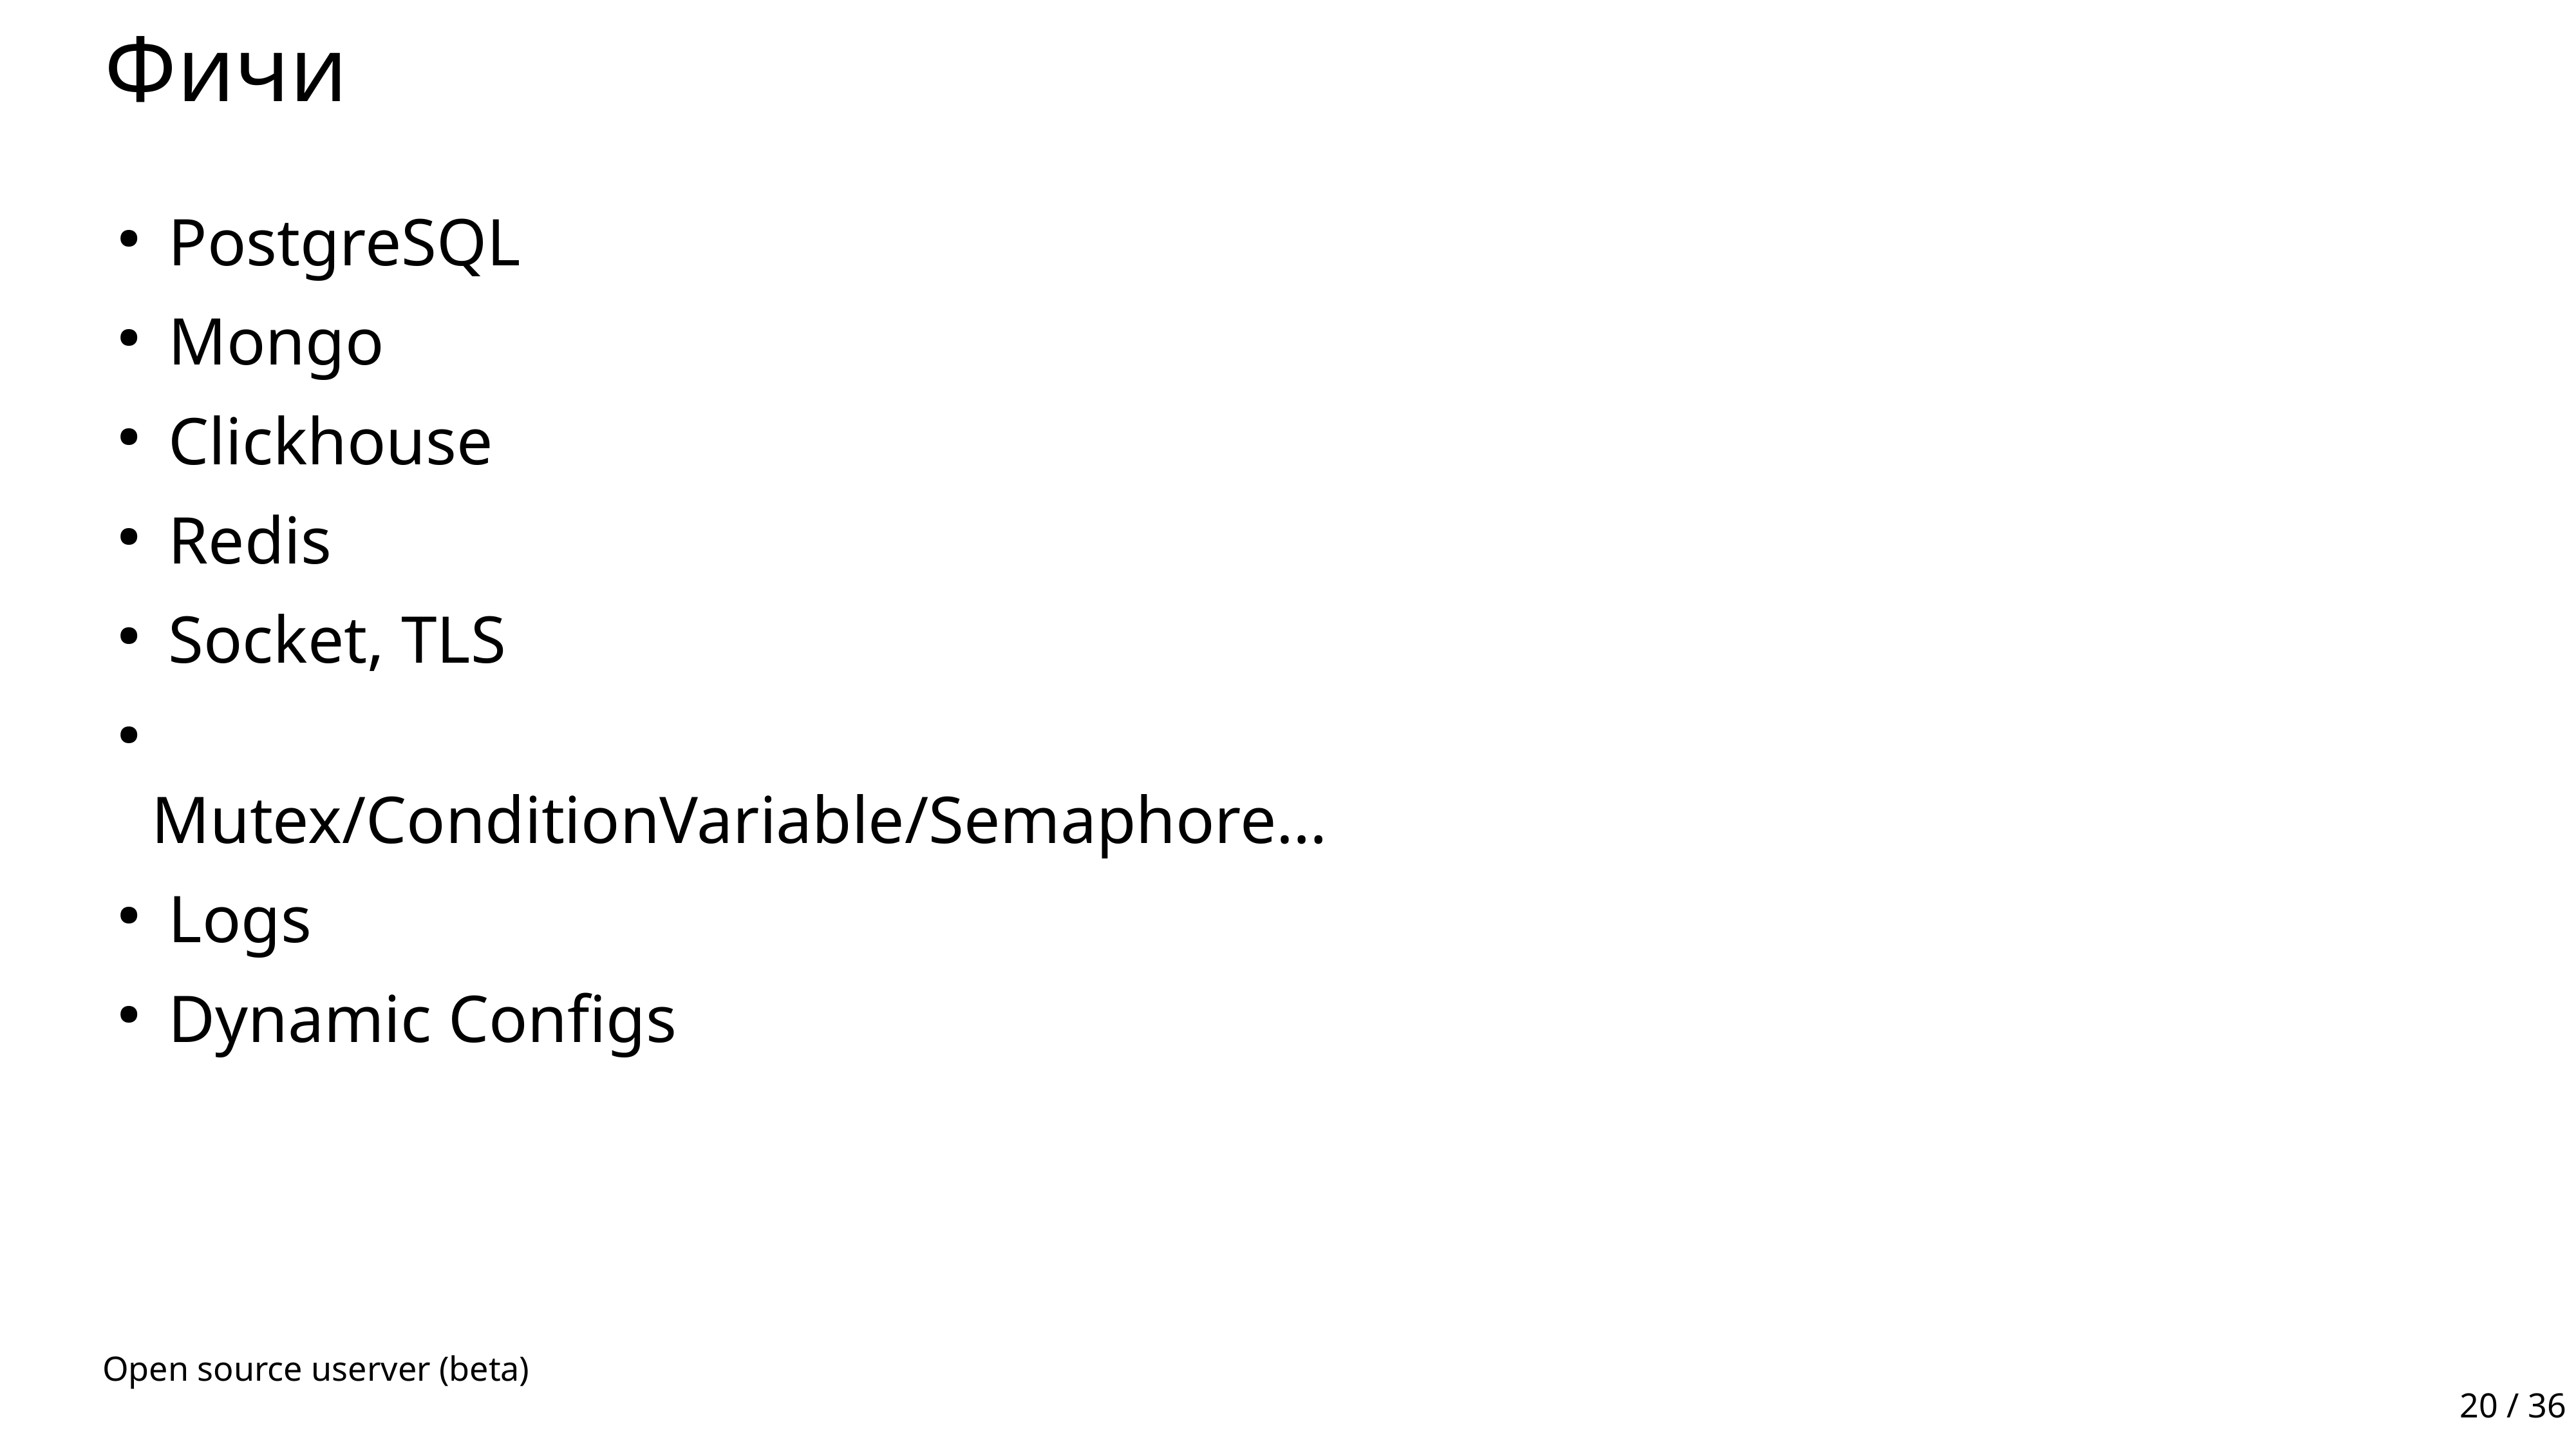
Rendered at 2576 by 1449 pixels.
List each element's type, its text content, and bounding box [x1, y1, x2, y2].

list PostgreSQL Mongo Clickhouse Redis Socket, TLS Mutex/ConditionVariable/Semaphore… Logs Dynamic Configs [97, 193, 1343, 1361]
list Open source userver (beta) [93, 1338, 1190, 1393]
title Фичи [95, 19, 2576, 155]
list <number> / 36 [1479, 1376, 2576, 1431]
